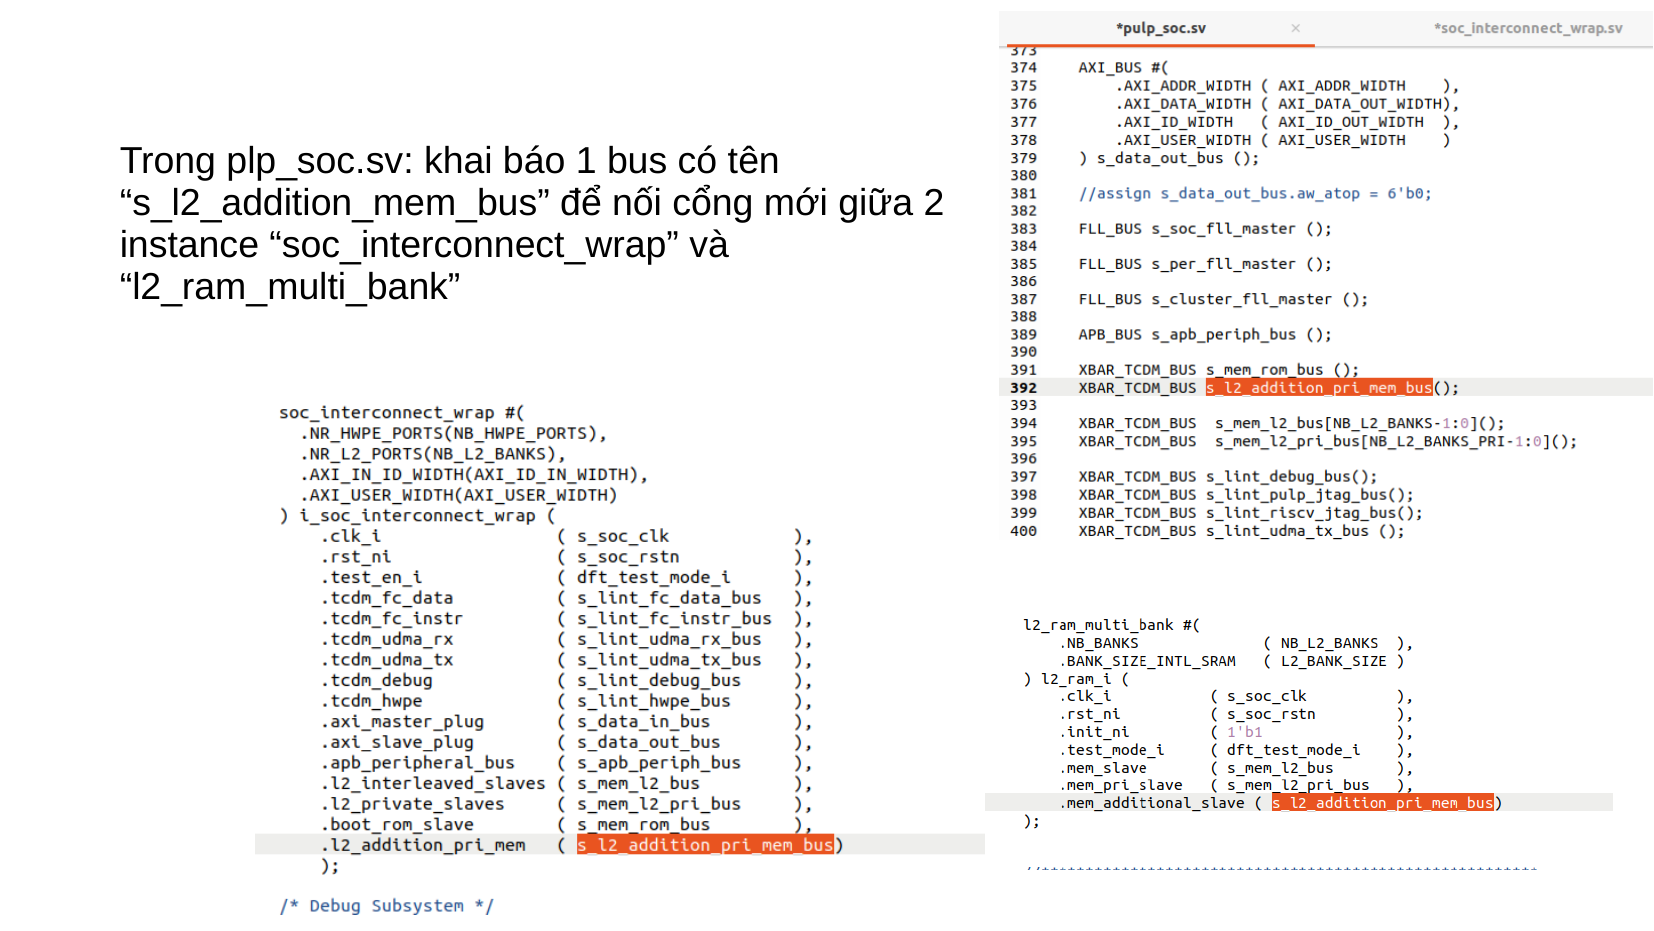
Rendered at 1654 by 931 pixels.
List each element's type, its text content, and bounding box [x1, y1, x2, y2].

text_box Trong plp_soc.sv: khai báo 1 bus có tên “s_l2_addition_mem_bus” để nối cổng mới giữa 2 instance “soc_interconnect_wrap” và “l2_ram_multi_bank” [105, 132, 976, 316]
picture [255, 384, 1613, 916]
picture [999, 11, 1653, 541]
